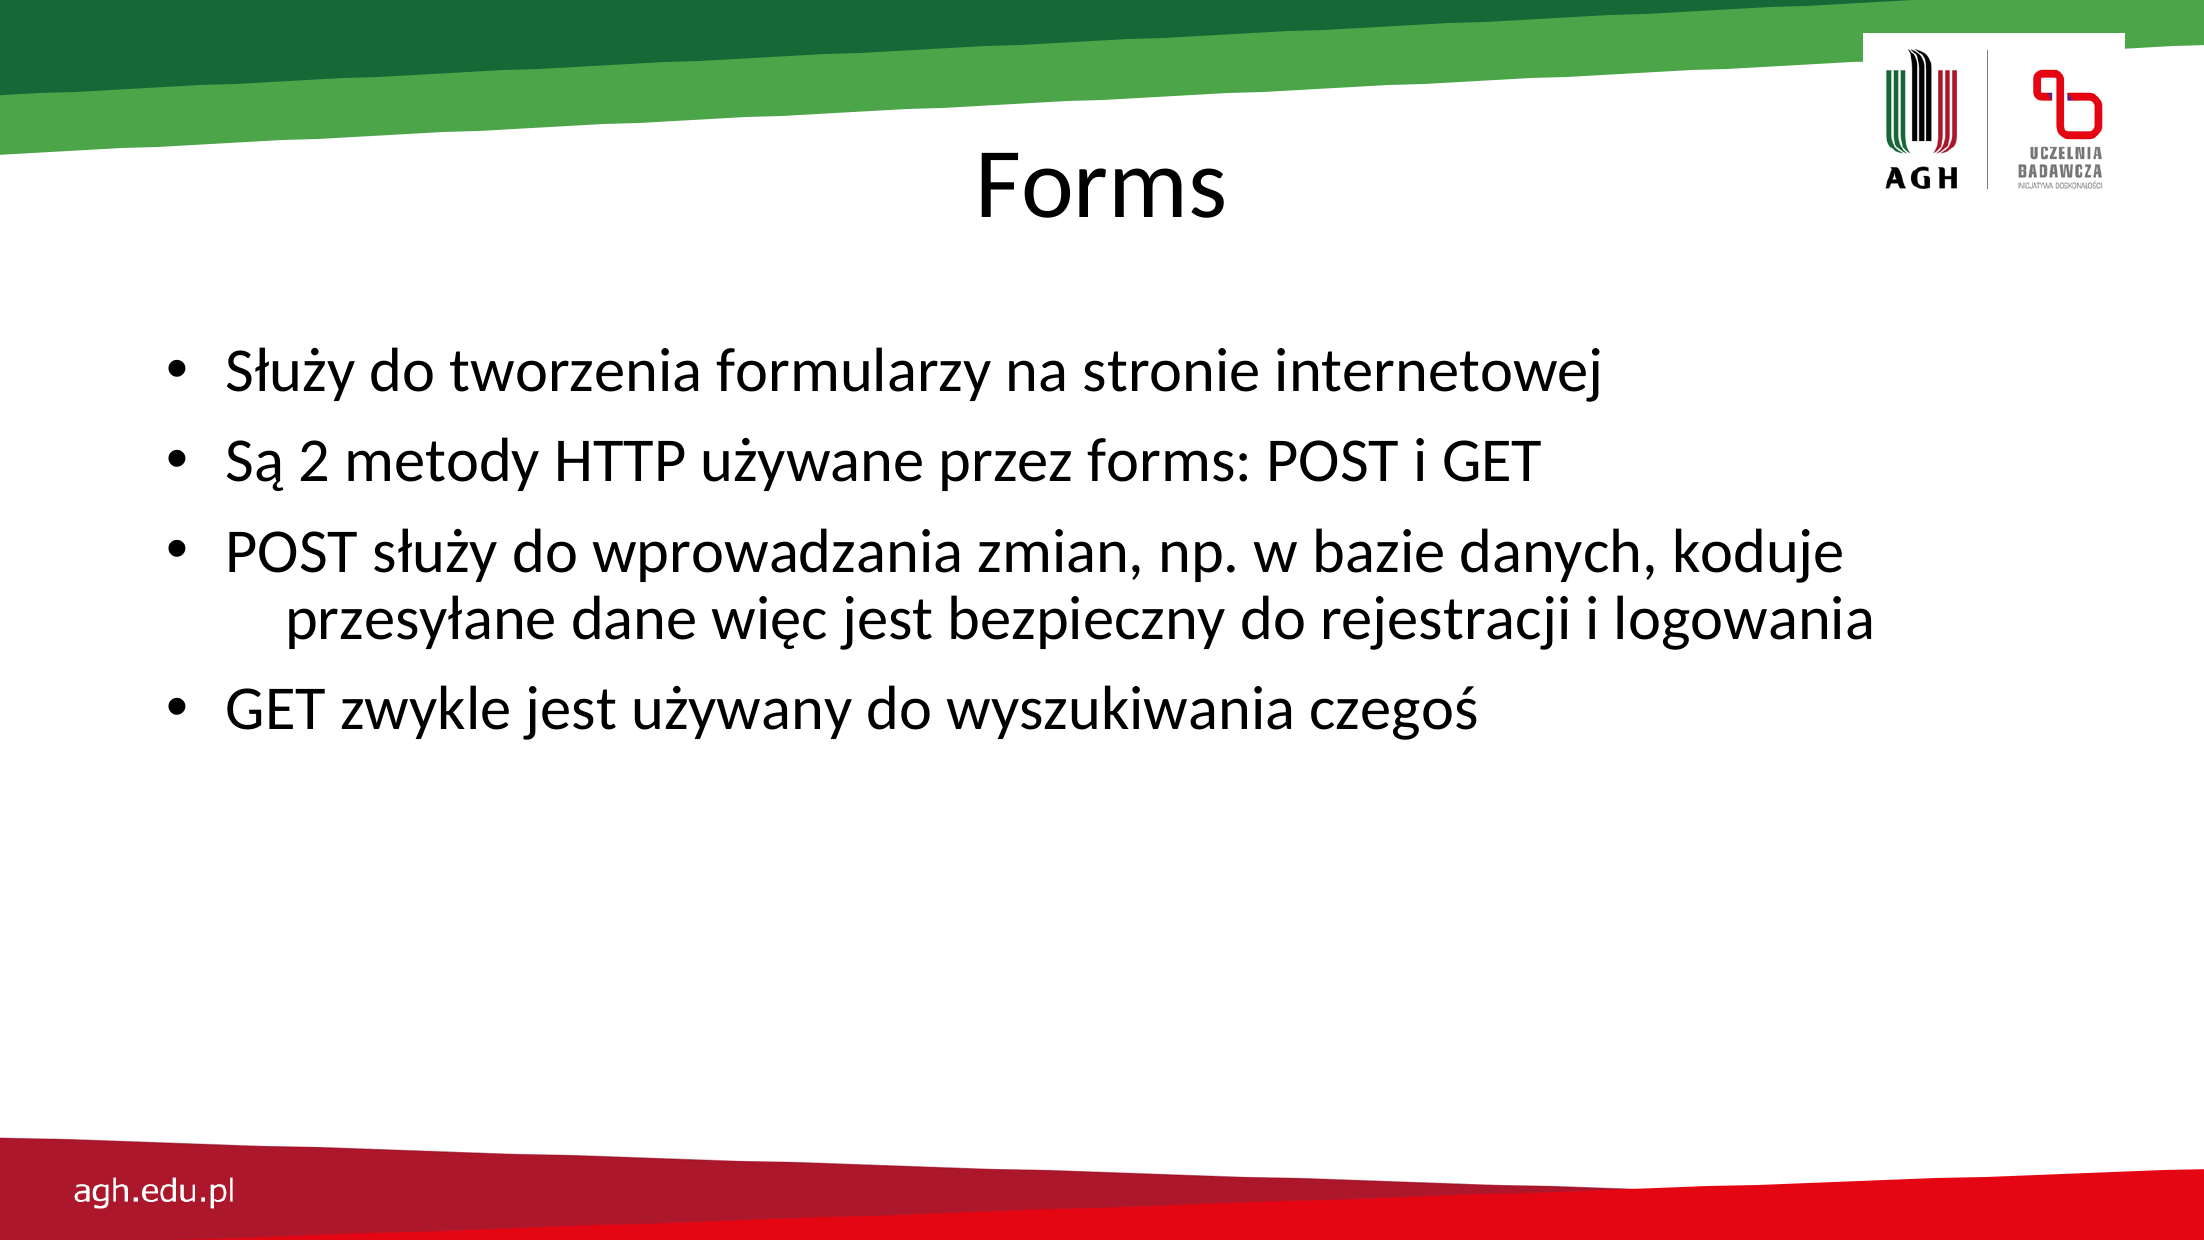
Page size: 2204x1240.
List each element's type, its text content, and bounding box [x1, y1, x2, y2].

title Forms [151, 65, 2053, 306]
list Służy do tworzenia formularzy na stronie internetowej Są 2 metody HTTP używane przez forms: POST i GET POST służy do wprowadzania zmian, np. w bazie danych, koduje przesyłane dane więc jest bezpieczny do rejestracji i logowania GET zwykle jest używany do wyszukiwania czegoś [151, 329, 2053, 1117]
